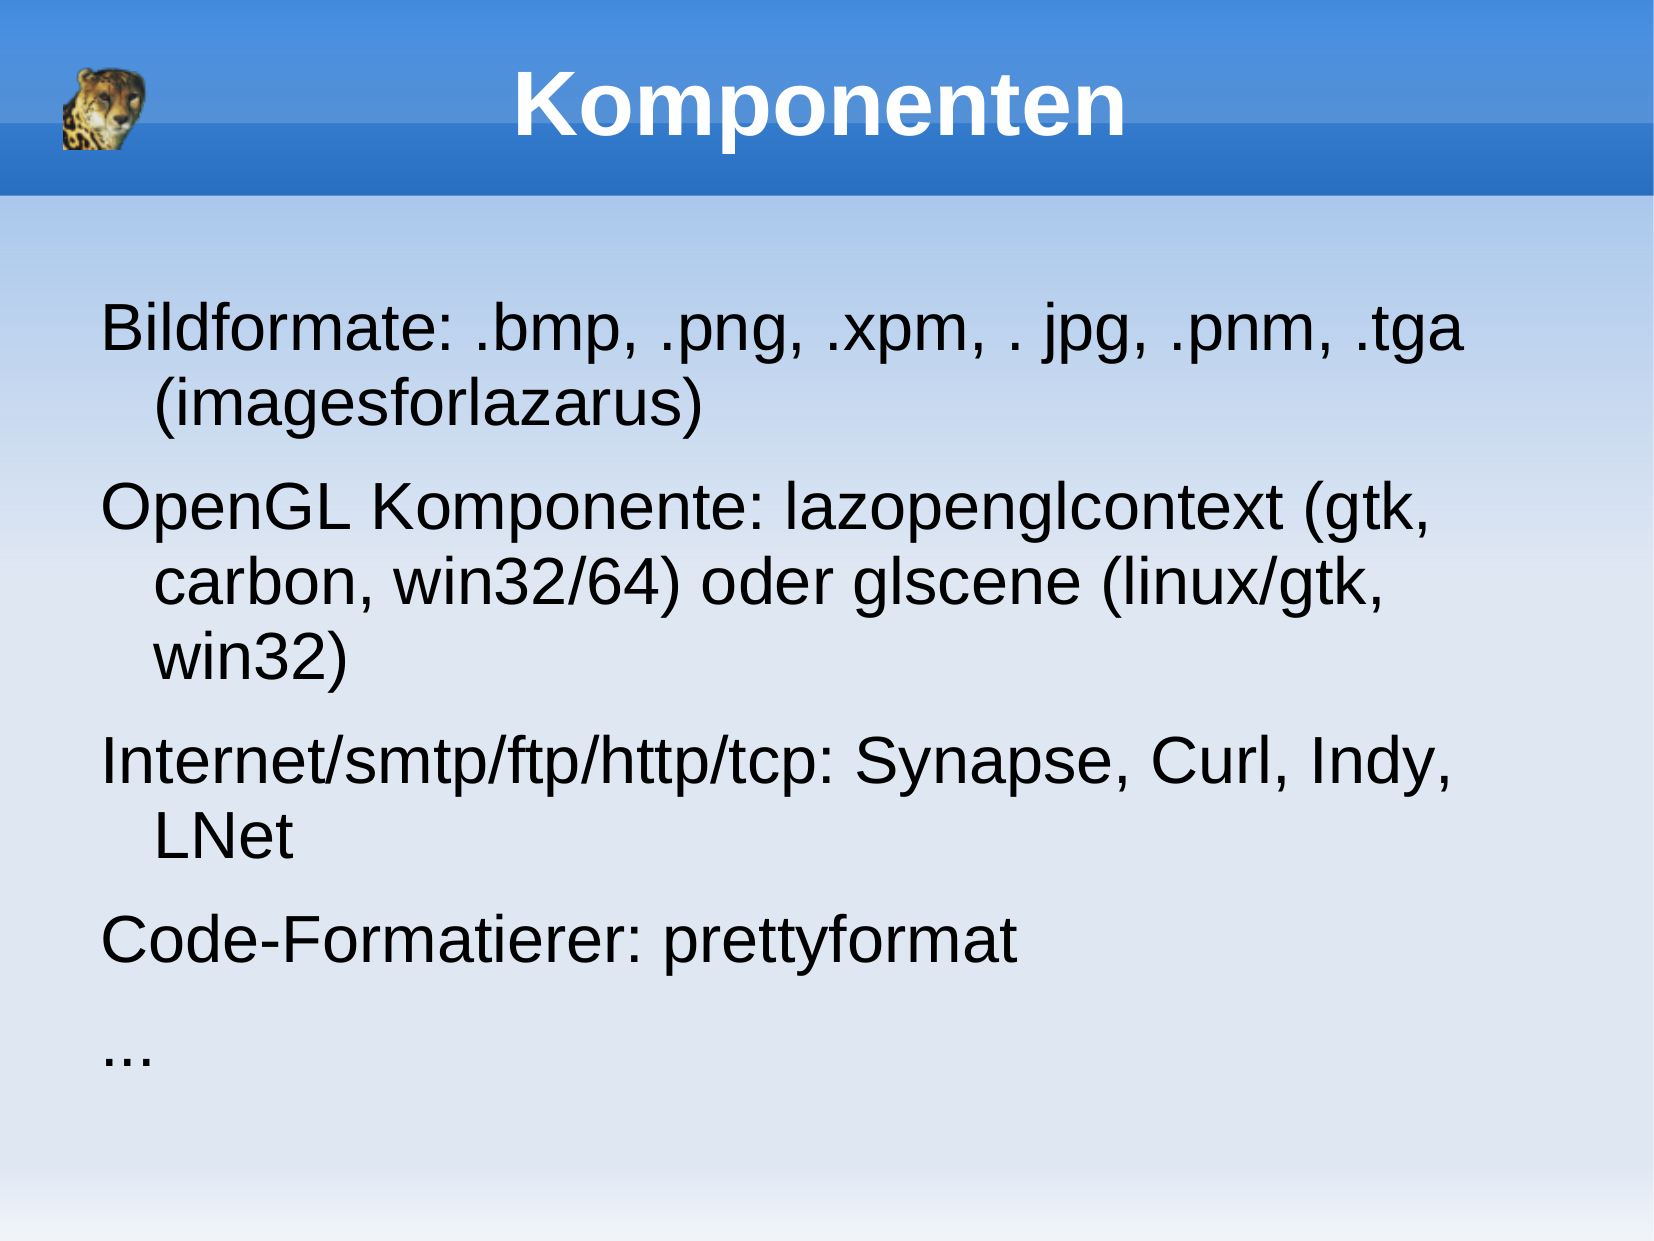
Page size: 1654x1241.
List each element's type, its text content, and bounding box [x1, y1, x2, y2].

title Komponenten [76, 7, 1565, 200]
list Bildformate: .bmp, .png, .xpm, . jpg, .pnm, .tga (imagesforlazarus) OpenGL Komponente: lazopenglcontext (gtk, carbon, win32/64) oder glscene (linux/gtk, win32) Internet/smtp/ftp/http/tcp: Synapse, Curl, Indy, LNet Code-Formatierer: prettyformat ... [82, 290, 1571, 1094]
picture [0, 0, 1654, 1241]
